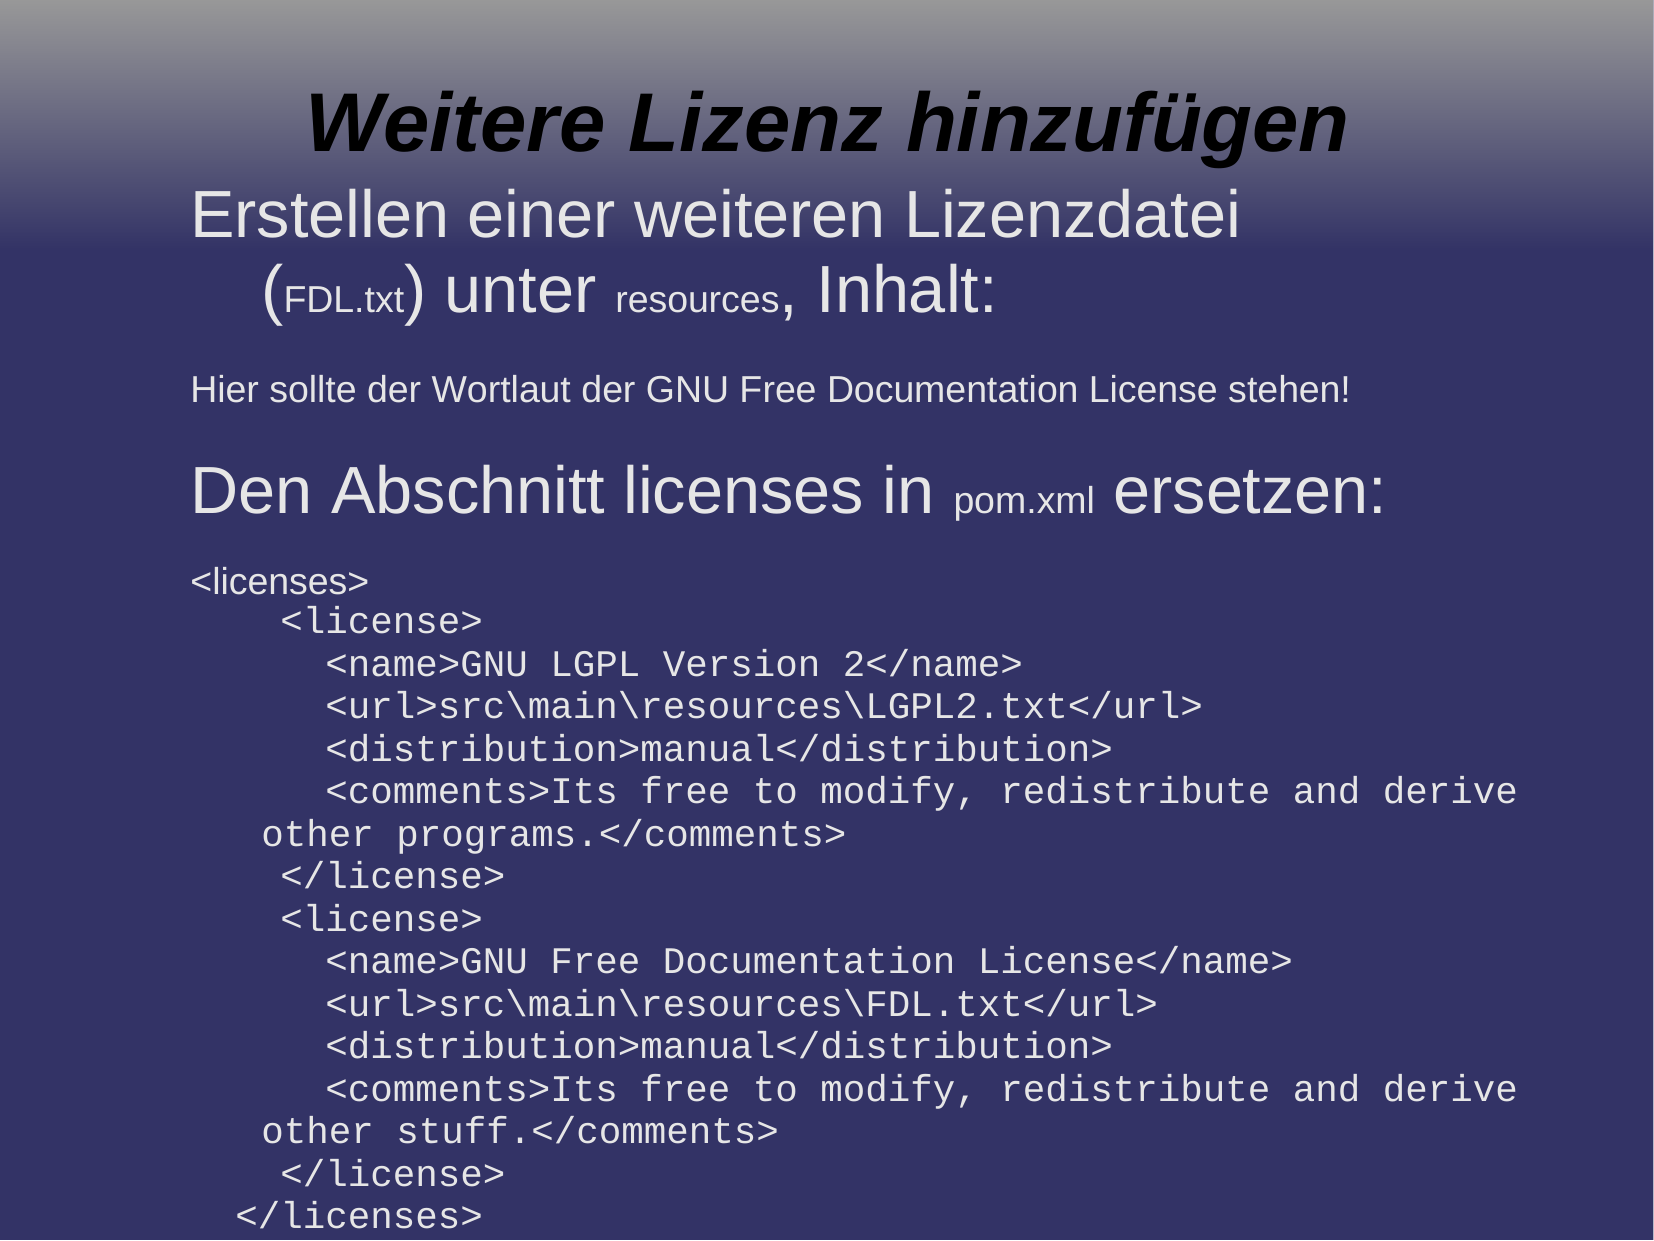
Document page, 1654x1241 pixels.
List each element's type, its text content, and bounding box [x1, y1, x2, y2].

title Weitere Lizenz hinzufügen [121, 19, 1534, 227]
list Erstellen einer weiteren Lizenzdatei (FDL.txt) unter resources, Inhalt: Hier sollte der Wortlaut der GNU Free Documentation License stehen! Den Abschnitt licenses in pom.xml ersetzen: <licenses> <license> <name>GNU LGPL Version 2</name> <url>src\main\resources\LGPL2.txt</url> <distribution>manual</distribution> <comments>Its free to modify, redistribute and derive other programs.</comments> </license> <license> <name>GNU Free Documentation License</name> <url>src\main\resources\FDL.txt</url> <distribution>manual</distribution> <comments>Its free to modify, redistribute and derive other stuff.</comments> </license> </licenses> [178, 177, 1570, 1211]
